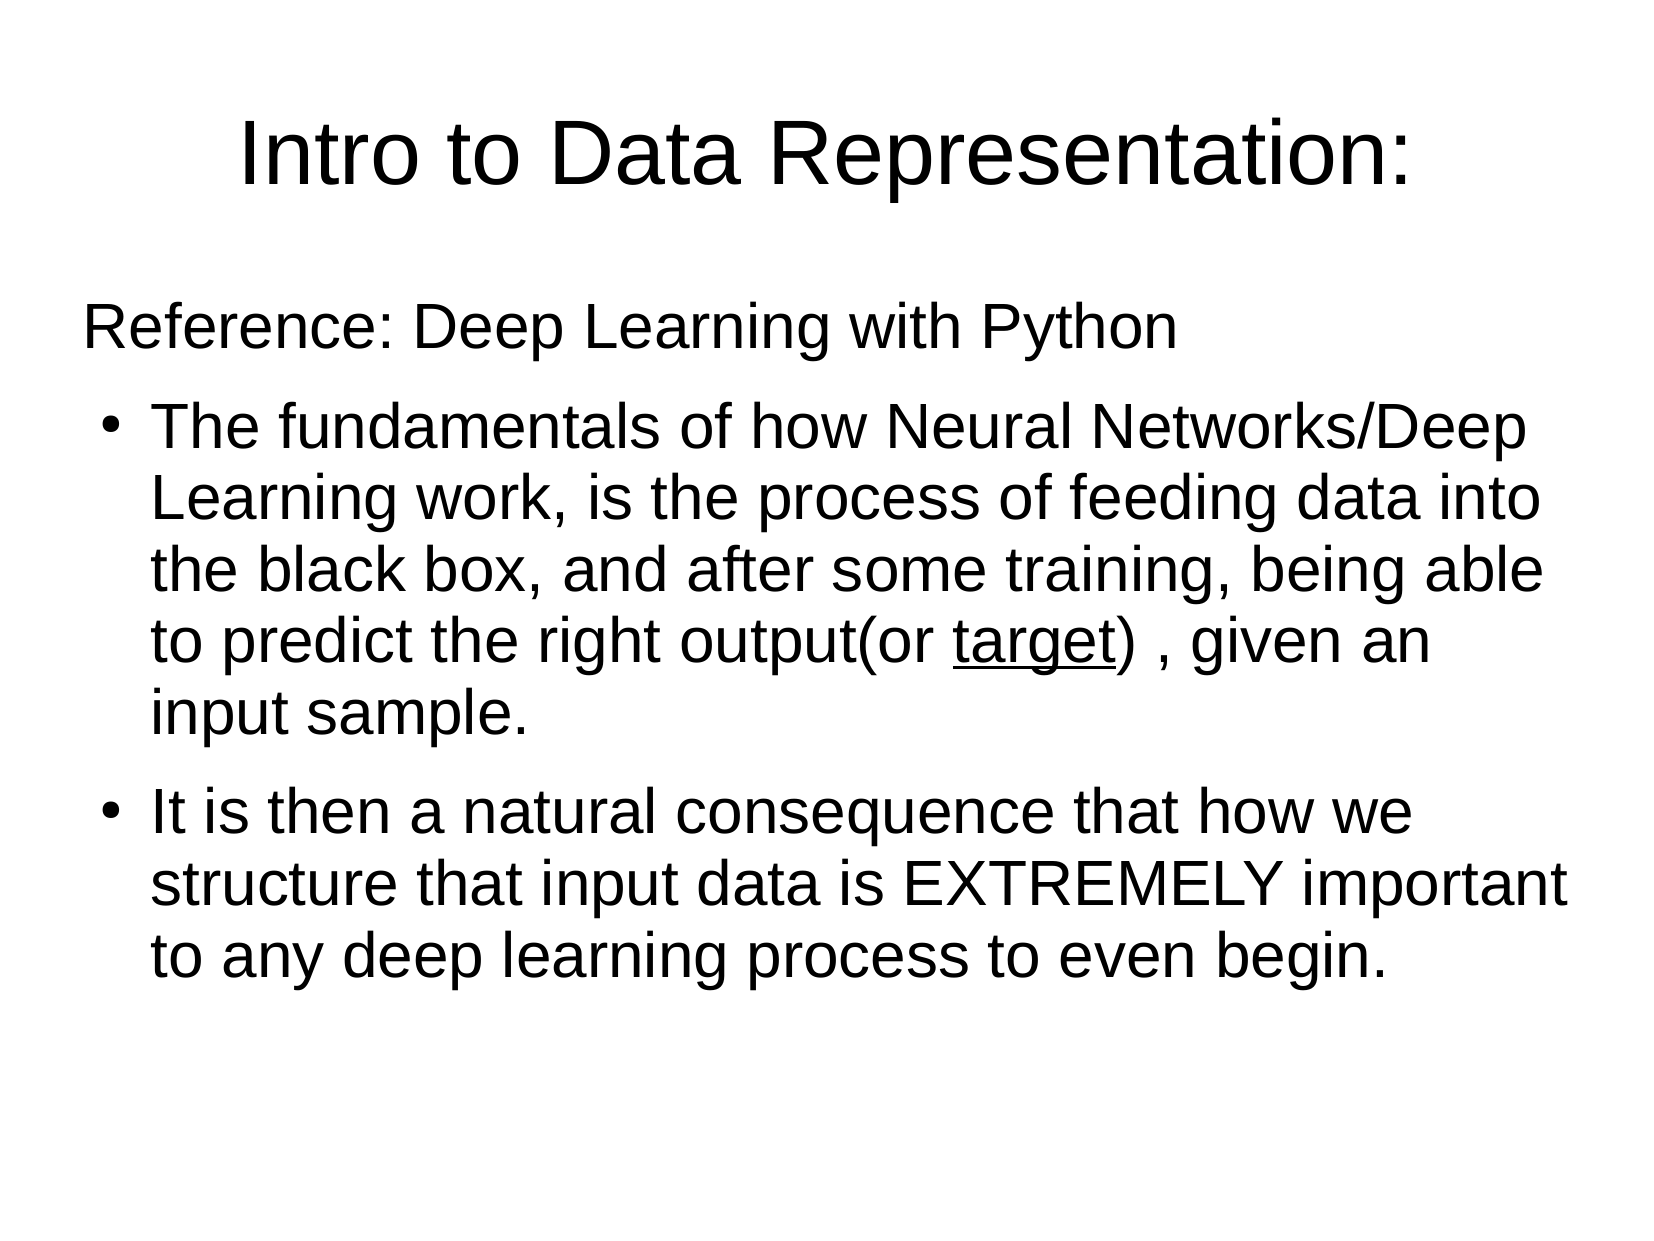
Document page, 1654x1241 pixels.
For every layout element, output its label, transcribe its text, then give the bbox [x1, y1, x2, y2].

title Intro to Data Representation: [82, 49, 1571, 257]
list Reference: Deep Learning with Python The fundamentals of how Neural Networks/Deep Learning work, is the process of feeding data into the black box, and after some training, being able to predict the right output(or target) , given an input sample. It is then a natural consequence that how we structure that input data is EXTREMELY important to any deep learning process to even begin. [82, 290, 1571, 1010]
